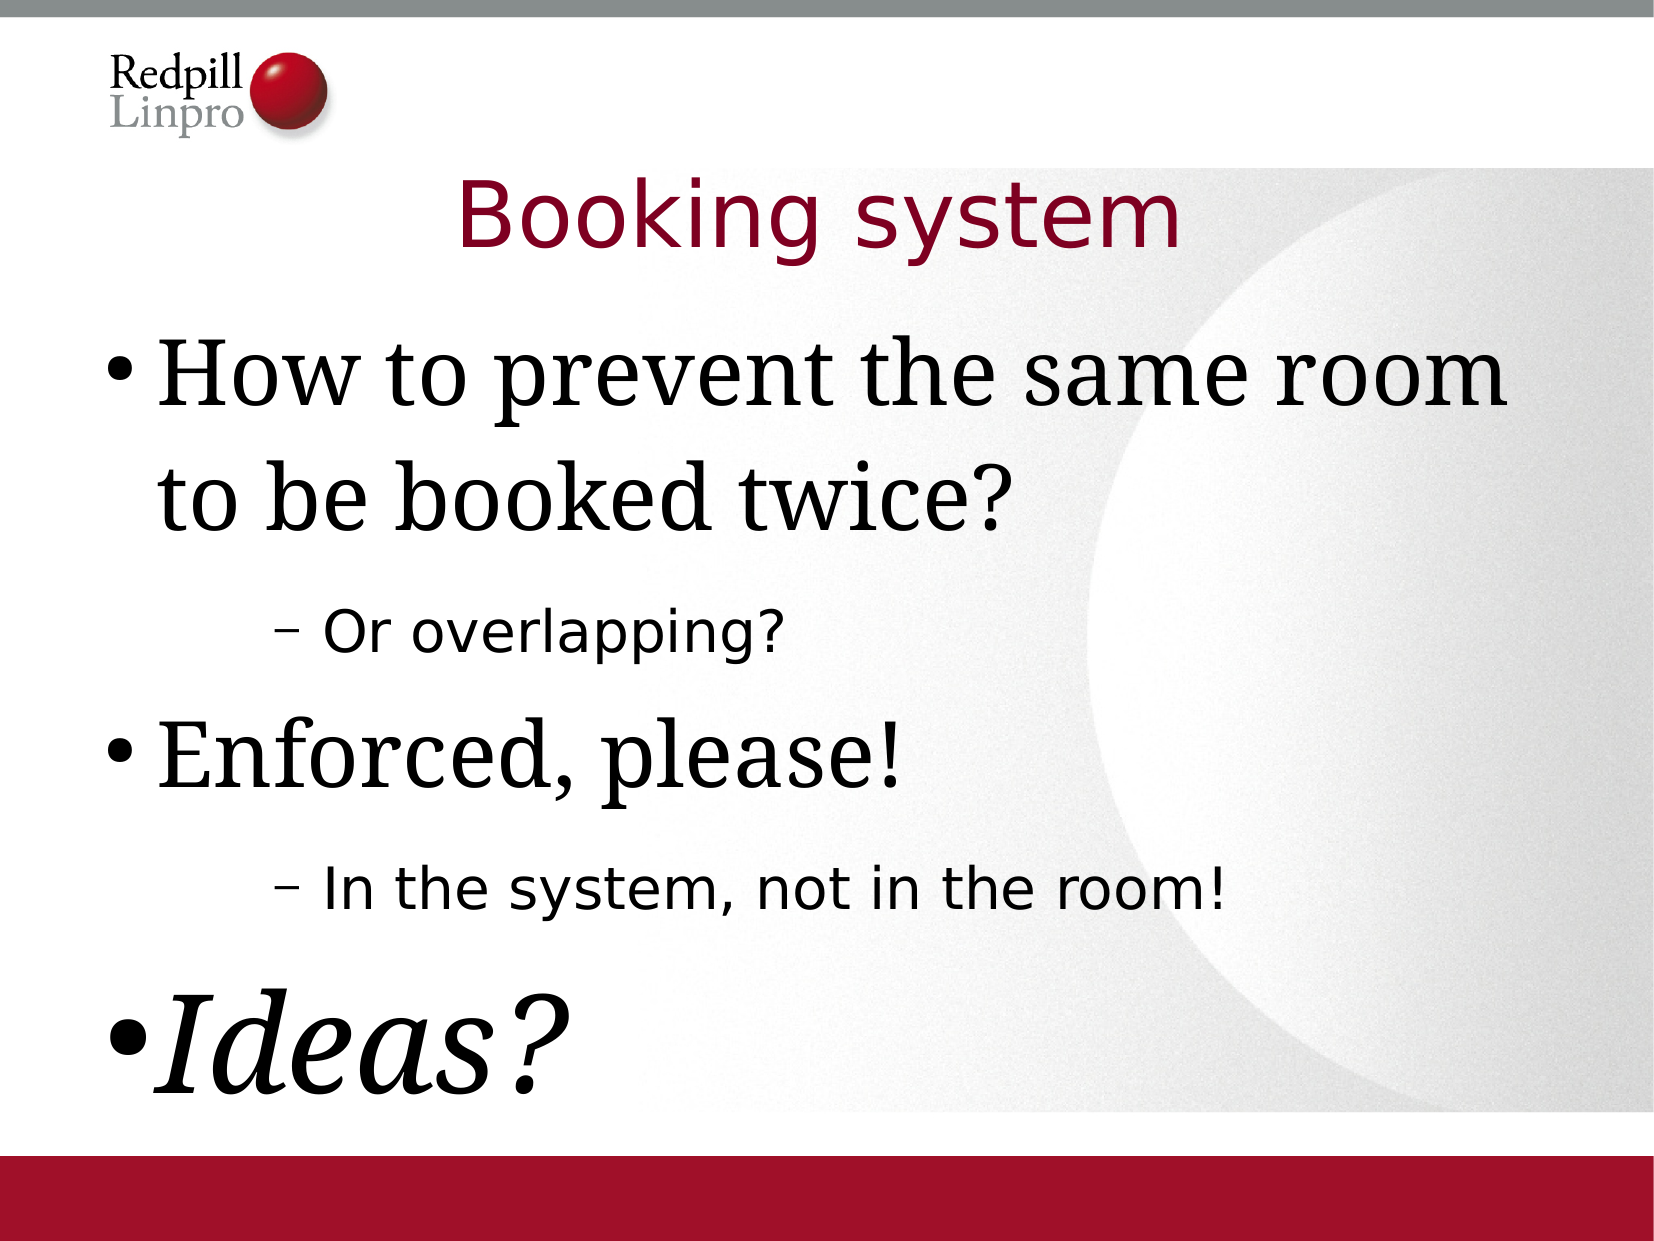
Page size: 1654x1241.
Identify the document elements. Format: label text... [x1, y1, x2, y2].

picture [0, 0, 1654, 1241]
list How to prevent the same room to be booked twice? Or overlapping? Enforced, please! In the system, not in the room! Ideas? [85, 307, 1574, 1112]
title Booking system [76, 147, 1565, 285]
